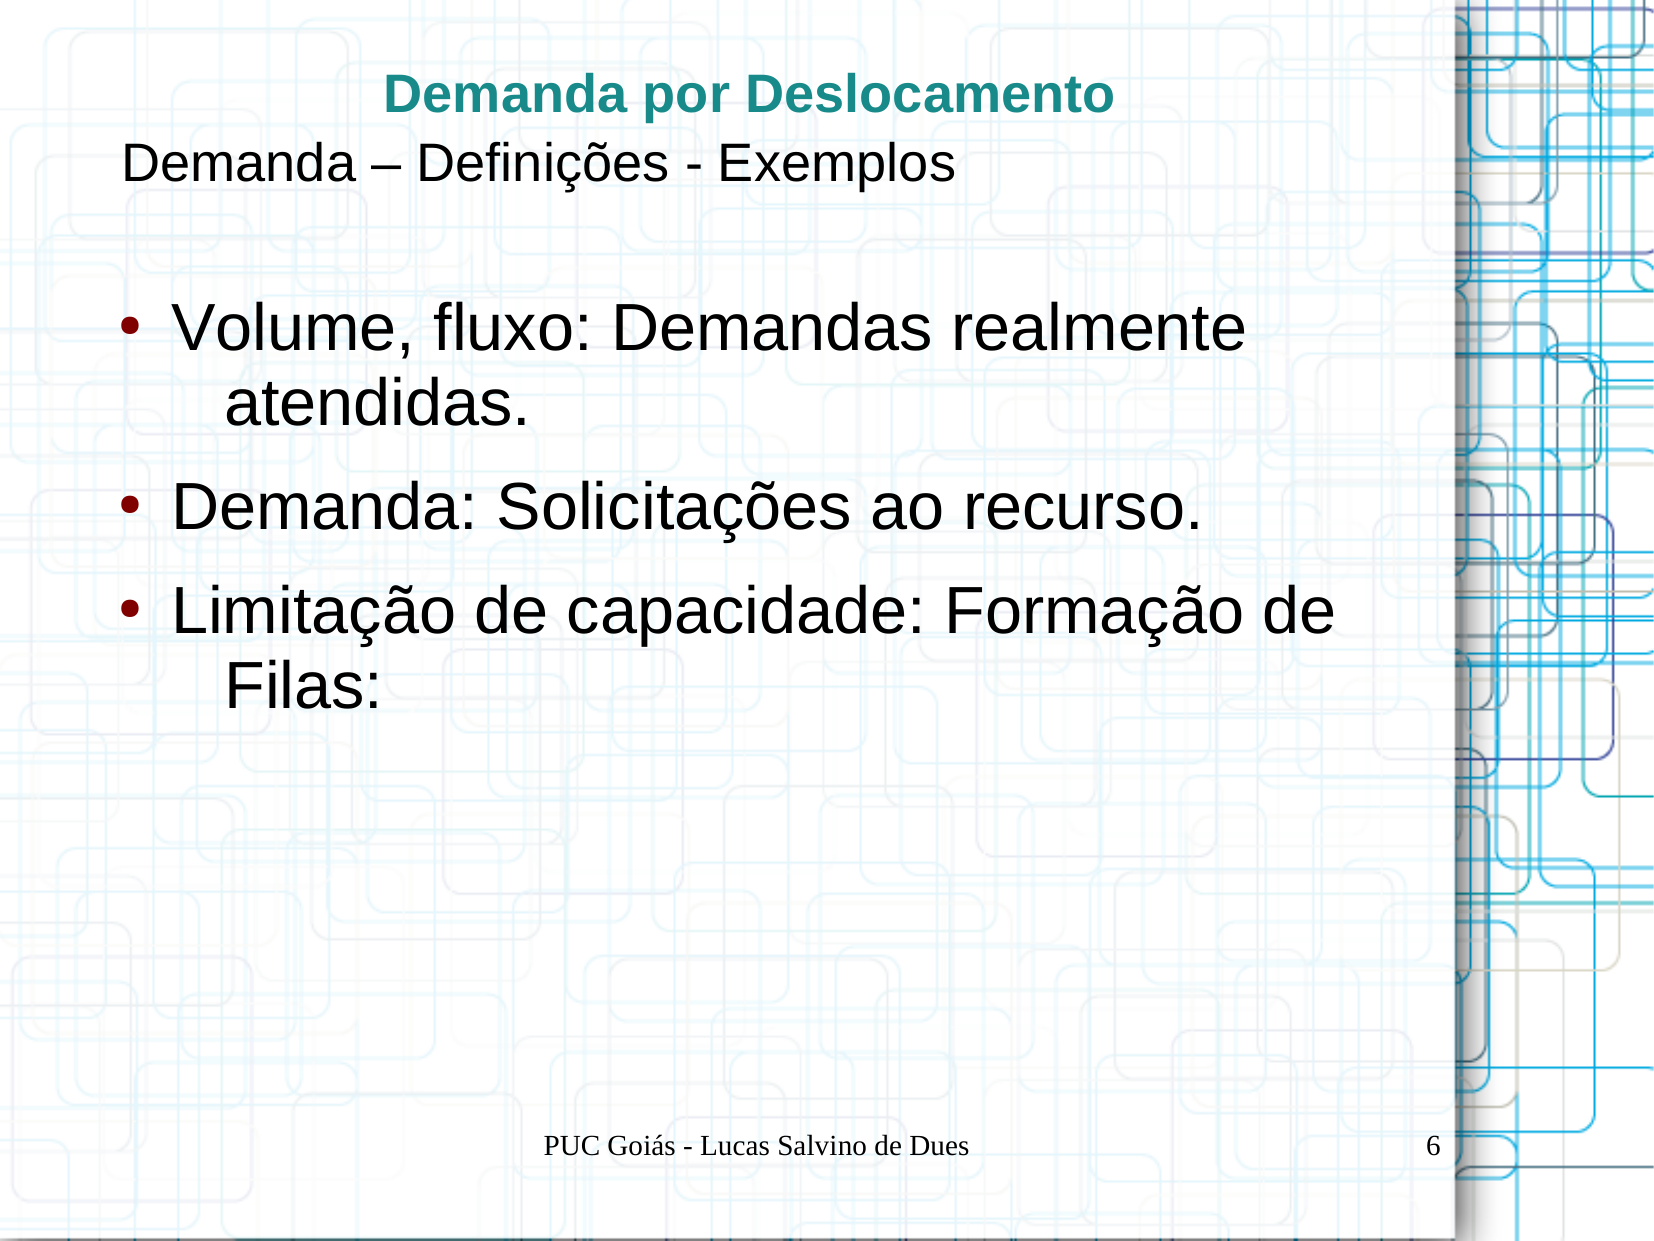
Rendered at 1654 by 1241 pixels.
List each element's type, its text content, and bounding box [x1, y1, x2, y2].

list Volume, fluxo: Demandas realmente atendidas. Demanda: Solicitações ao recurso. Limitação de capacidade: Formação de Filas: [82, 290, 1418, 1010]
text_box Demanda – Definições - Exemplos [35, 125, 1028, 262]
title Demanda por Deslocamento [61, 22, 1421, 166]
picture [0, 0, 1654, 1241]
